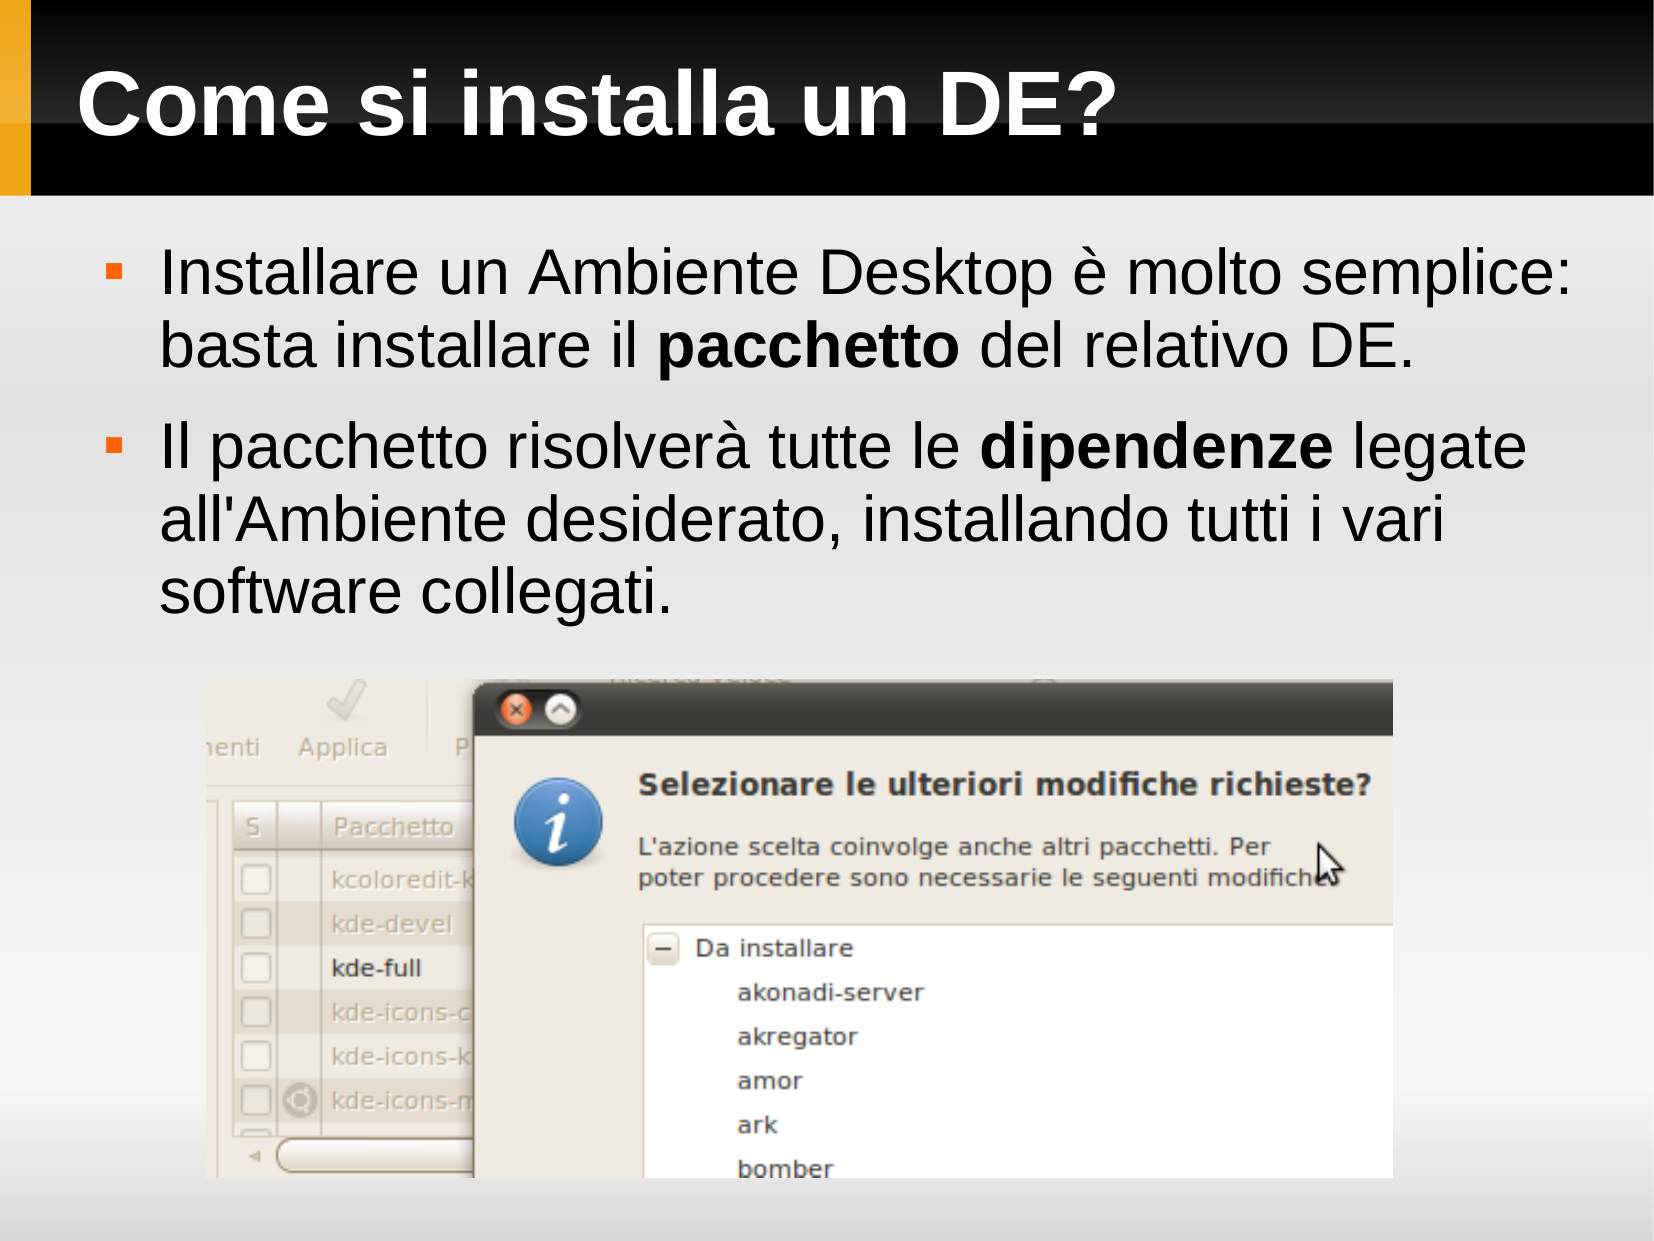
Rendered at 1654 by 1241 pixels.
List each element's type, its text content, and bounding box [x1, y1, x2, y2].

list Installare un Ambiente Desktop è molto semplice: basta installare il pacchetto del relativo DE. Il pacchetto risolverà tutte le dipendenze legate all'Ambiente desiderato, installando tutti i vari software collegati. [88, 236, 1577, 1040]
title Come si installa un DE? [76, 7, 1565, 200]
picture [0, 0, 1654, 1241]
